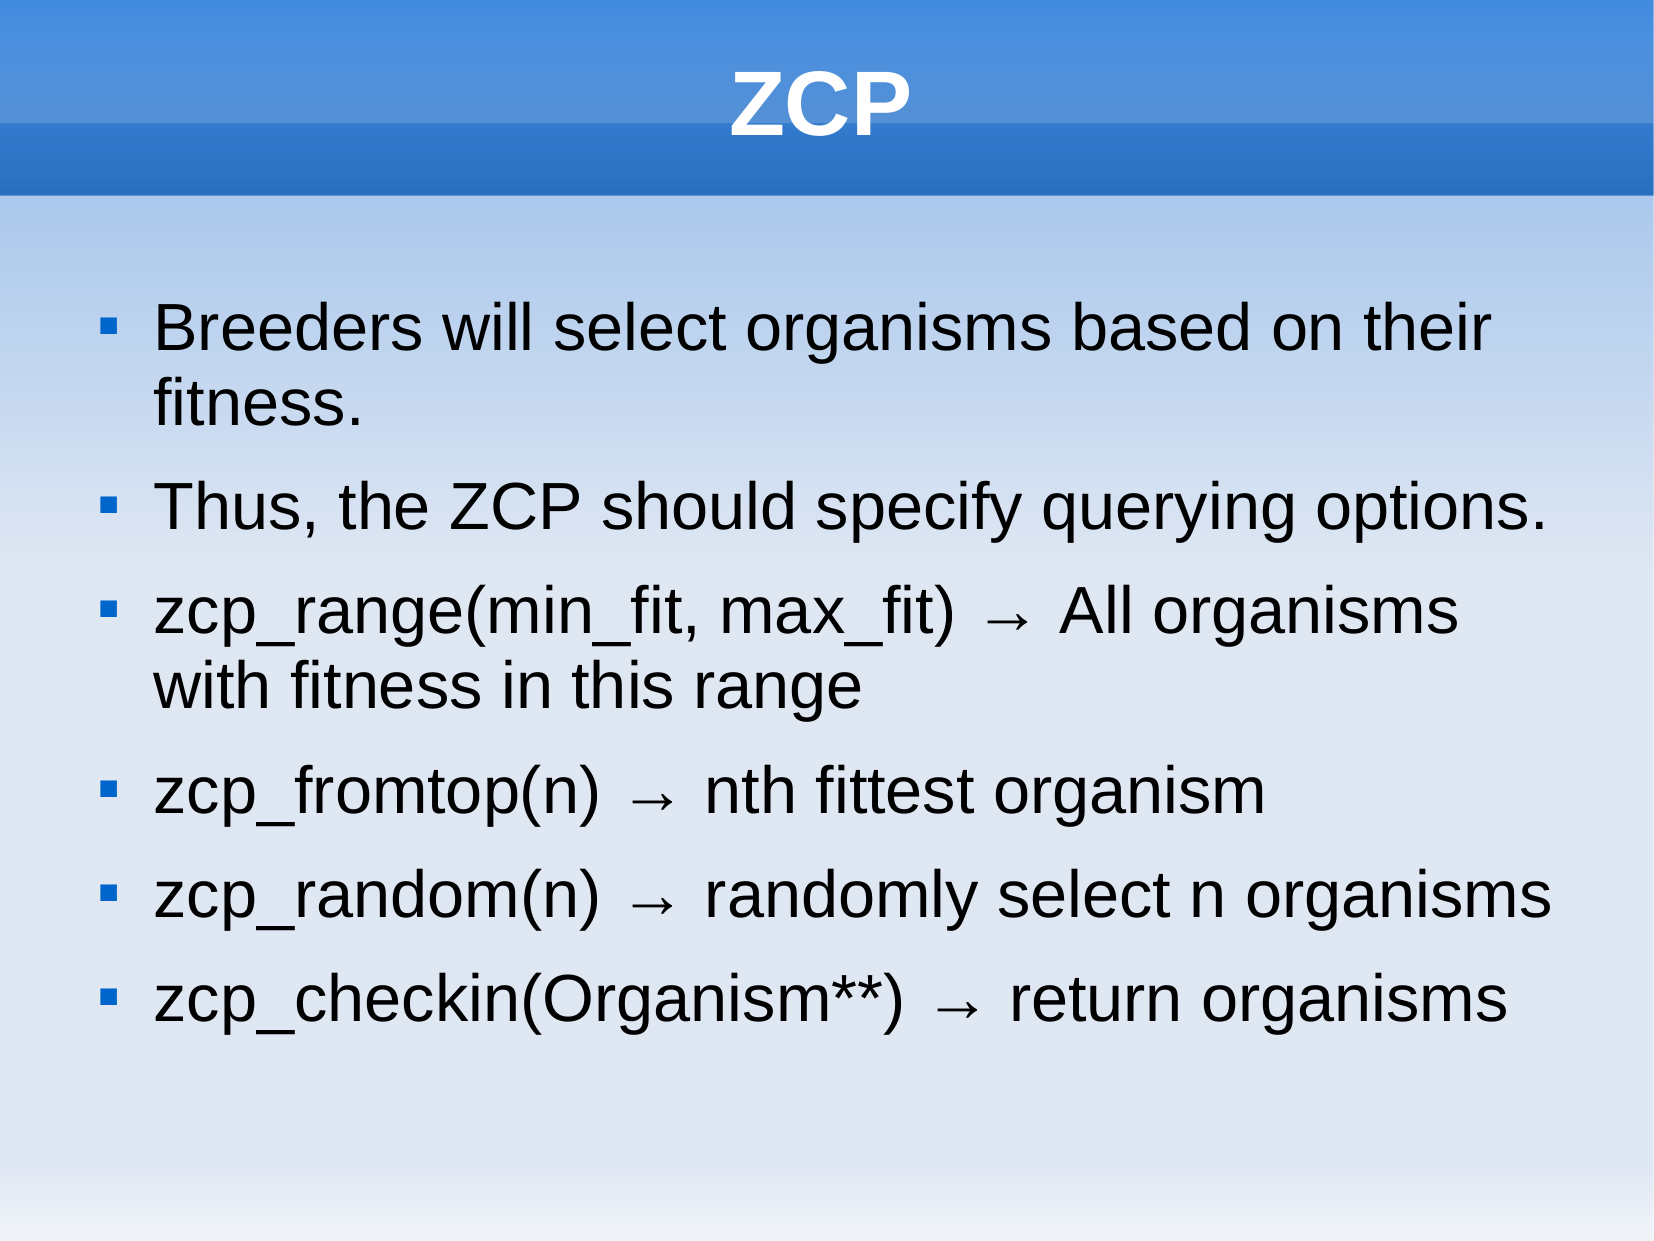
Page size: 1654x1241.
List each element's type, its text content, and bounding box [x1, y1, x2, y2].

title ZCP [76, 7, 1565, 200]
picture [0, 0, 1654, 1241]
list Breeders will select organisms based on their fitness. Thus, the ZCP should specify querying options. zcp_range(min_fit, max_fit) → All organisms with fitness in this range zcp_fromtop(n) → nth fittest organism zcp_random(n) → randomly select n organisms zcp_checkin(Organism**) → return organisms [82, 290, 1571, 1094]
